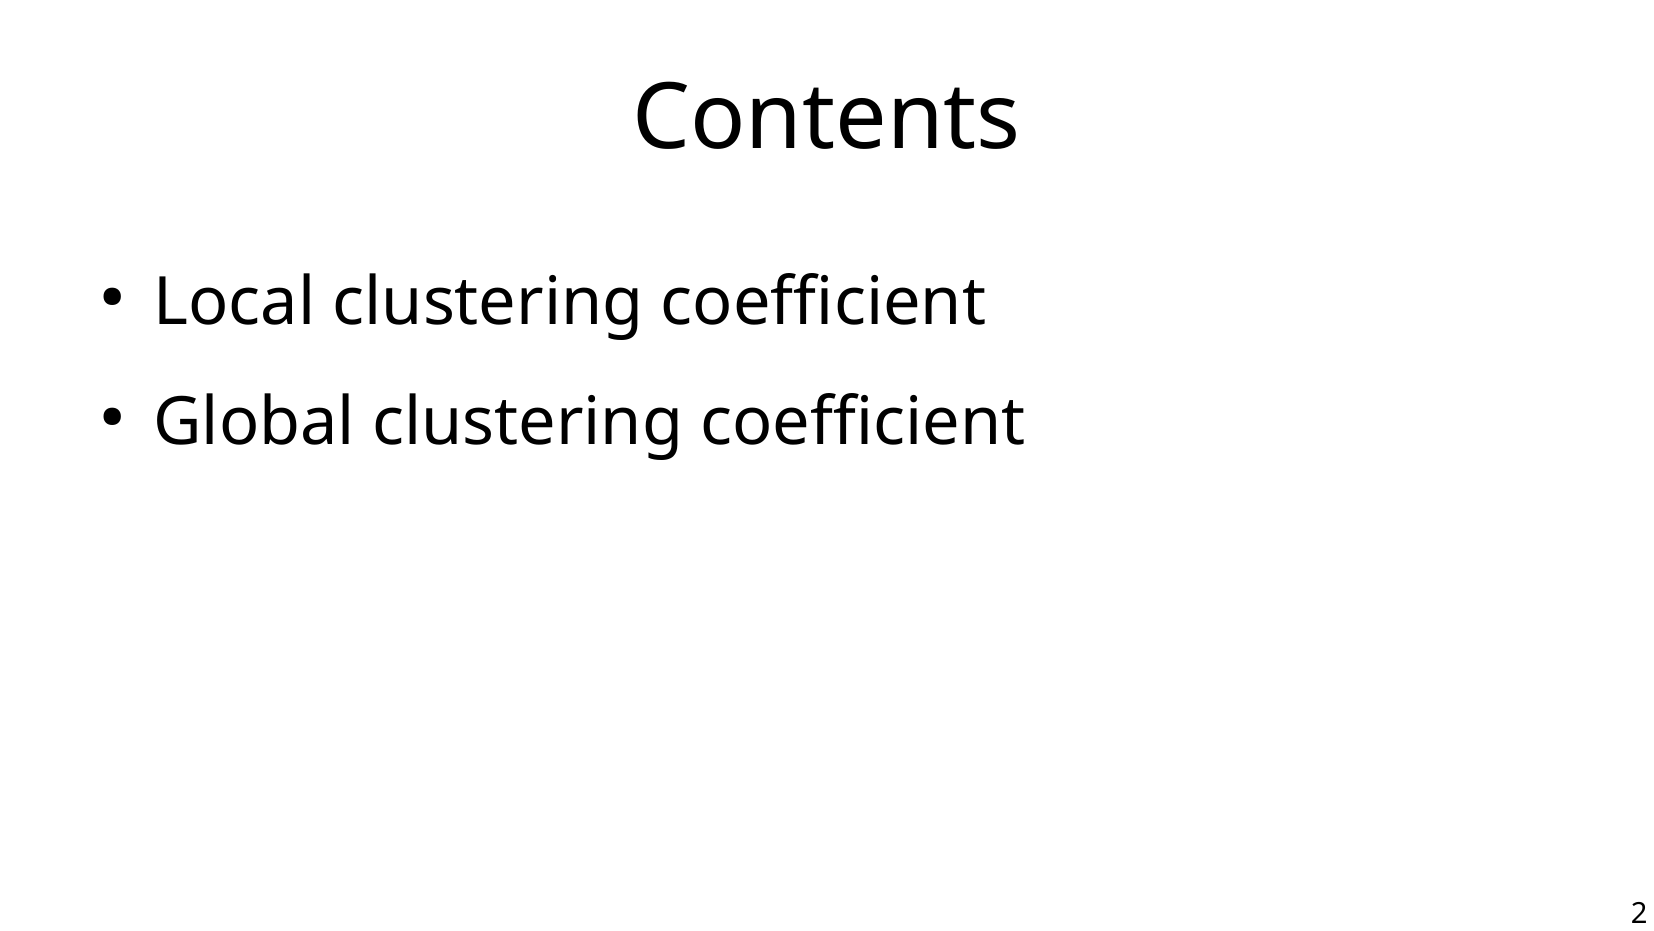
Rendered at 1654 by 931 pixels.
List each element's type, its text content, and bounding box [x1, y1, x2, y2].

title Contents [82, 1, 1571, 226]
list Local clustering coefficient Global clustering coefficient [82, 253, 1571, 793]
